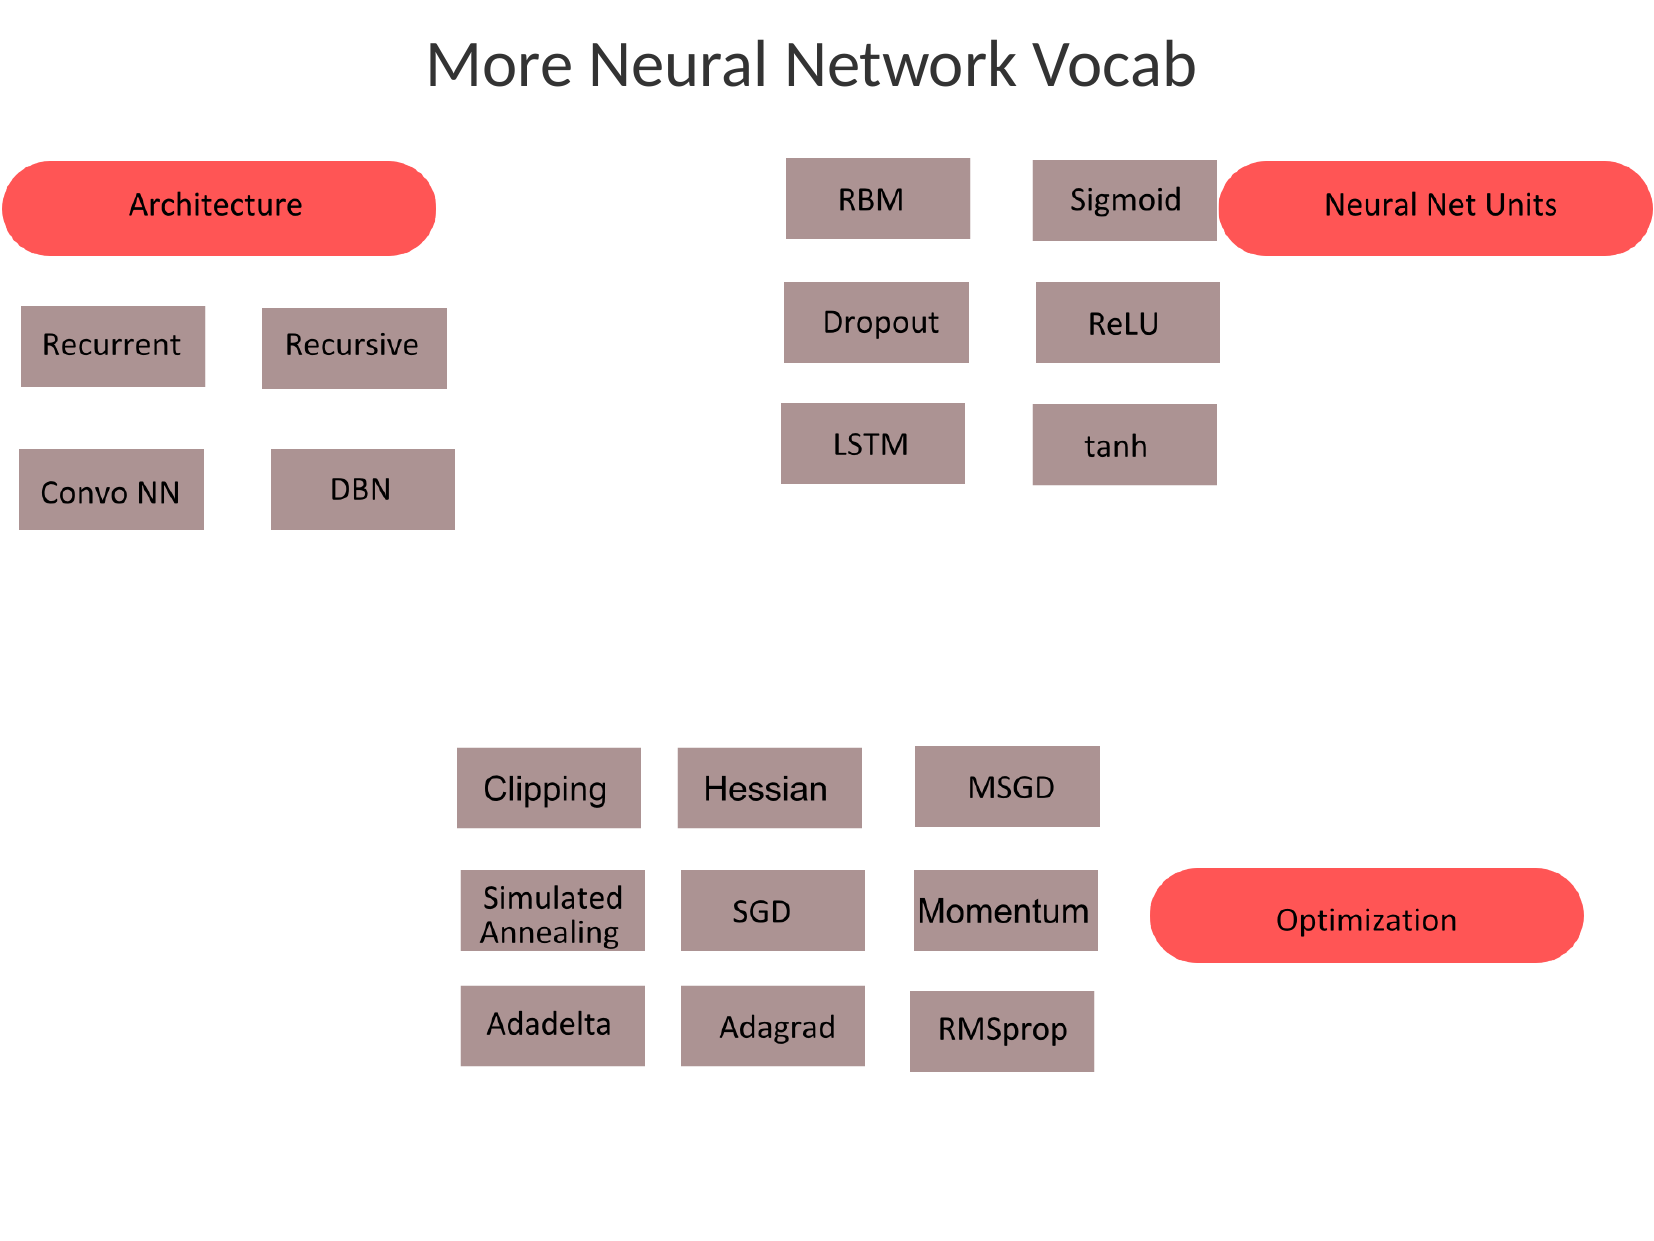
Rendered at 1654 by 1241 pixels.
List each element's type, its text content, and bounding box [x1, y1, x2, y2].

text_box More Neural Network Vocab [118, 29, 1506, 126]
picture [0, 154, 1654, 1085]
